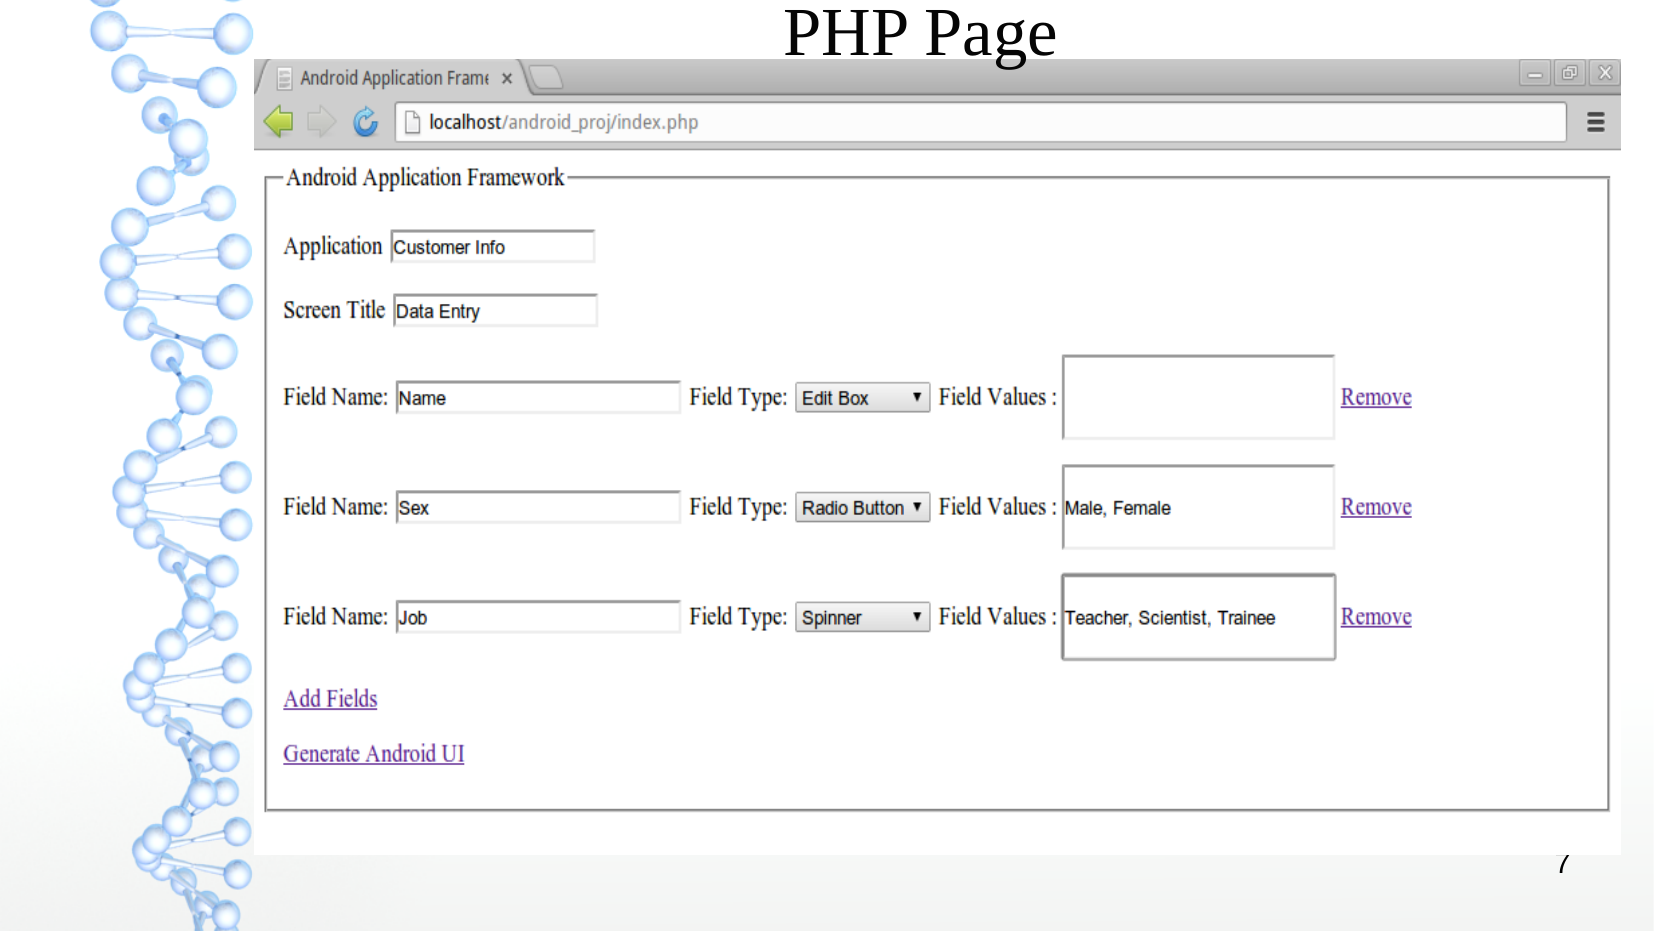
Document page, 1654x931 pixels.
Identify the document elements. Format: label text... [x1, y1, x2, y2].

title PHP Page [270, 0, 1572, 111]
picture [0, 0, 1654, 931]
